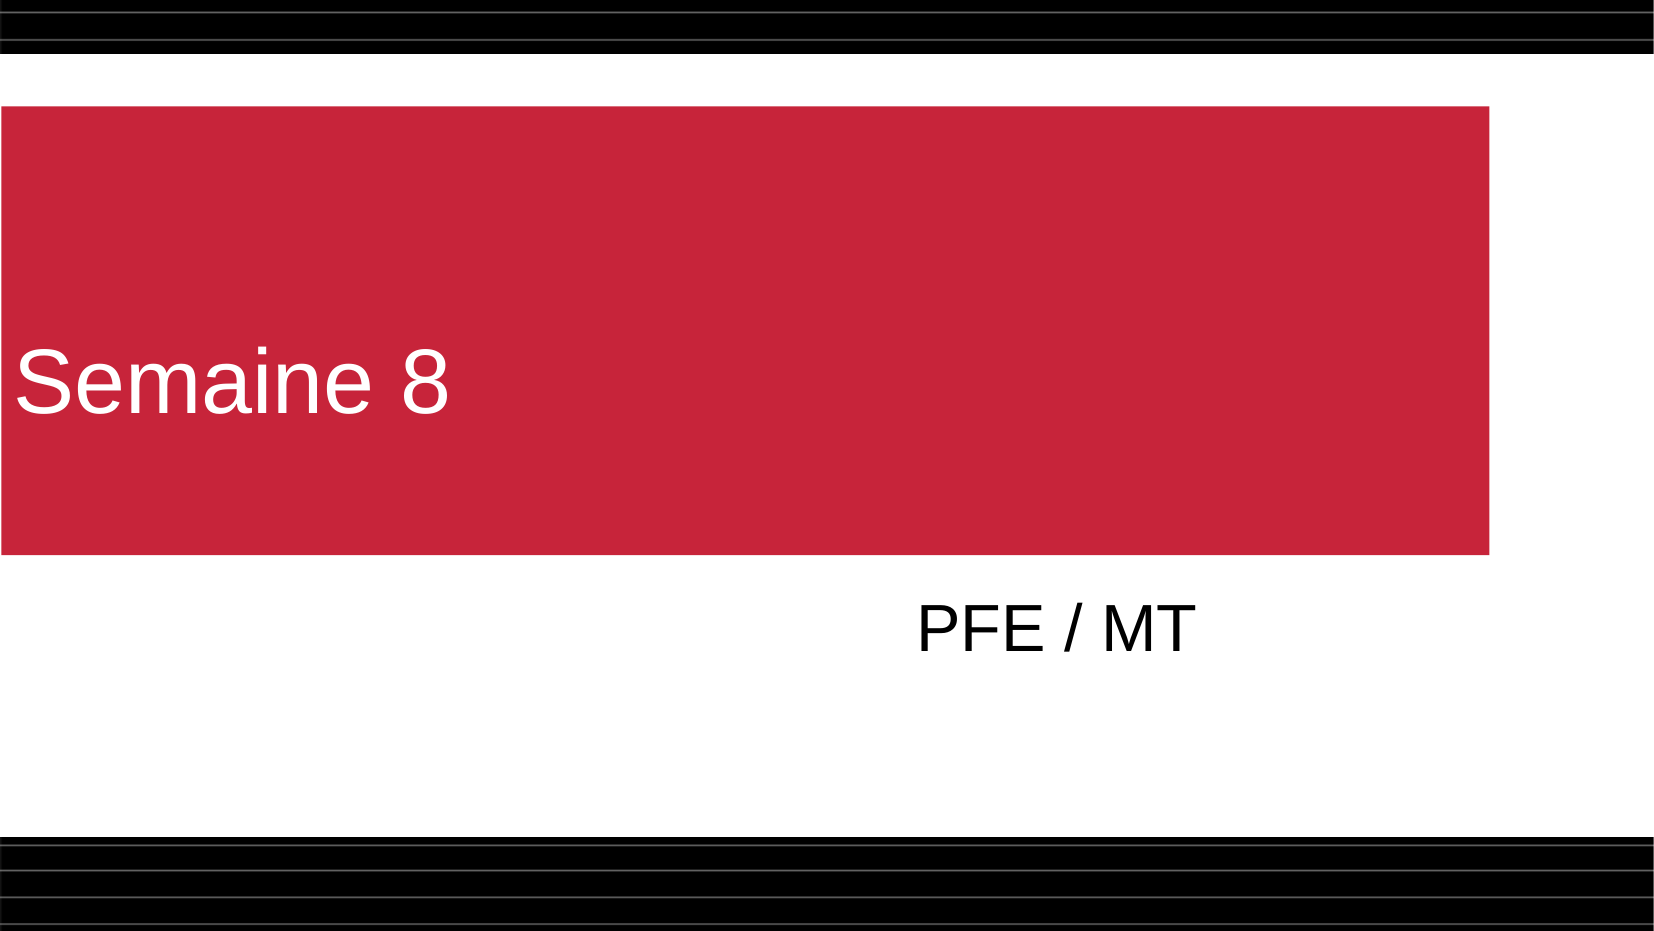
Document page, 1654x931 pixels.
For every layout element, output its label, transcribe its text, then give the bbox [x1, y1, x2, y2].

subtitle PFE / MT [625, 590, 1489, 804]
title Semaine 8 [1, 106, 1490, 556]
picture [0, 837, 1654, 931]
picture [0, 0, 1654, 54]
